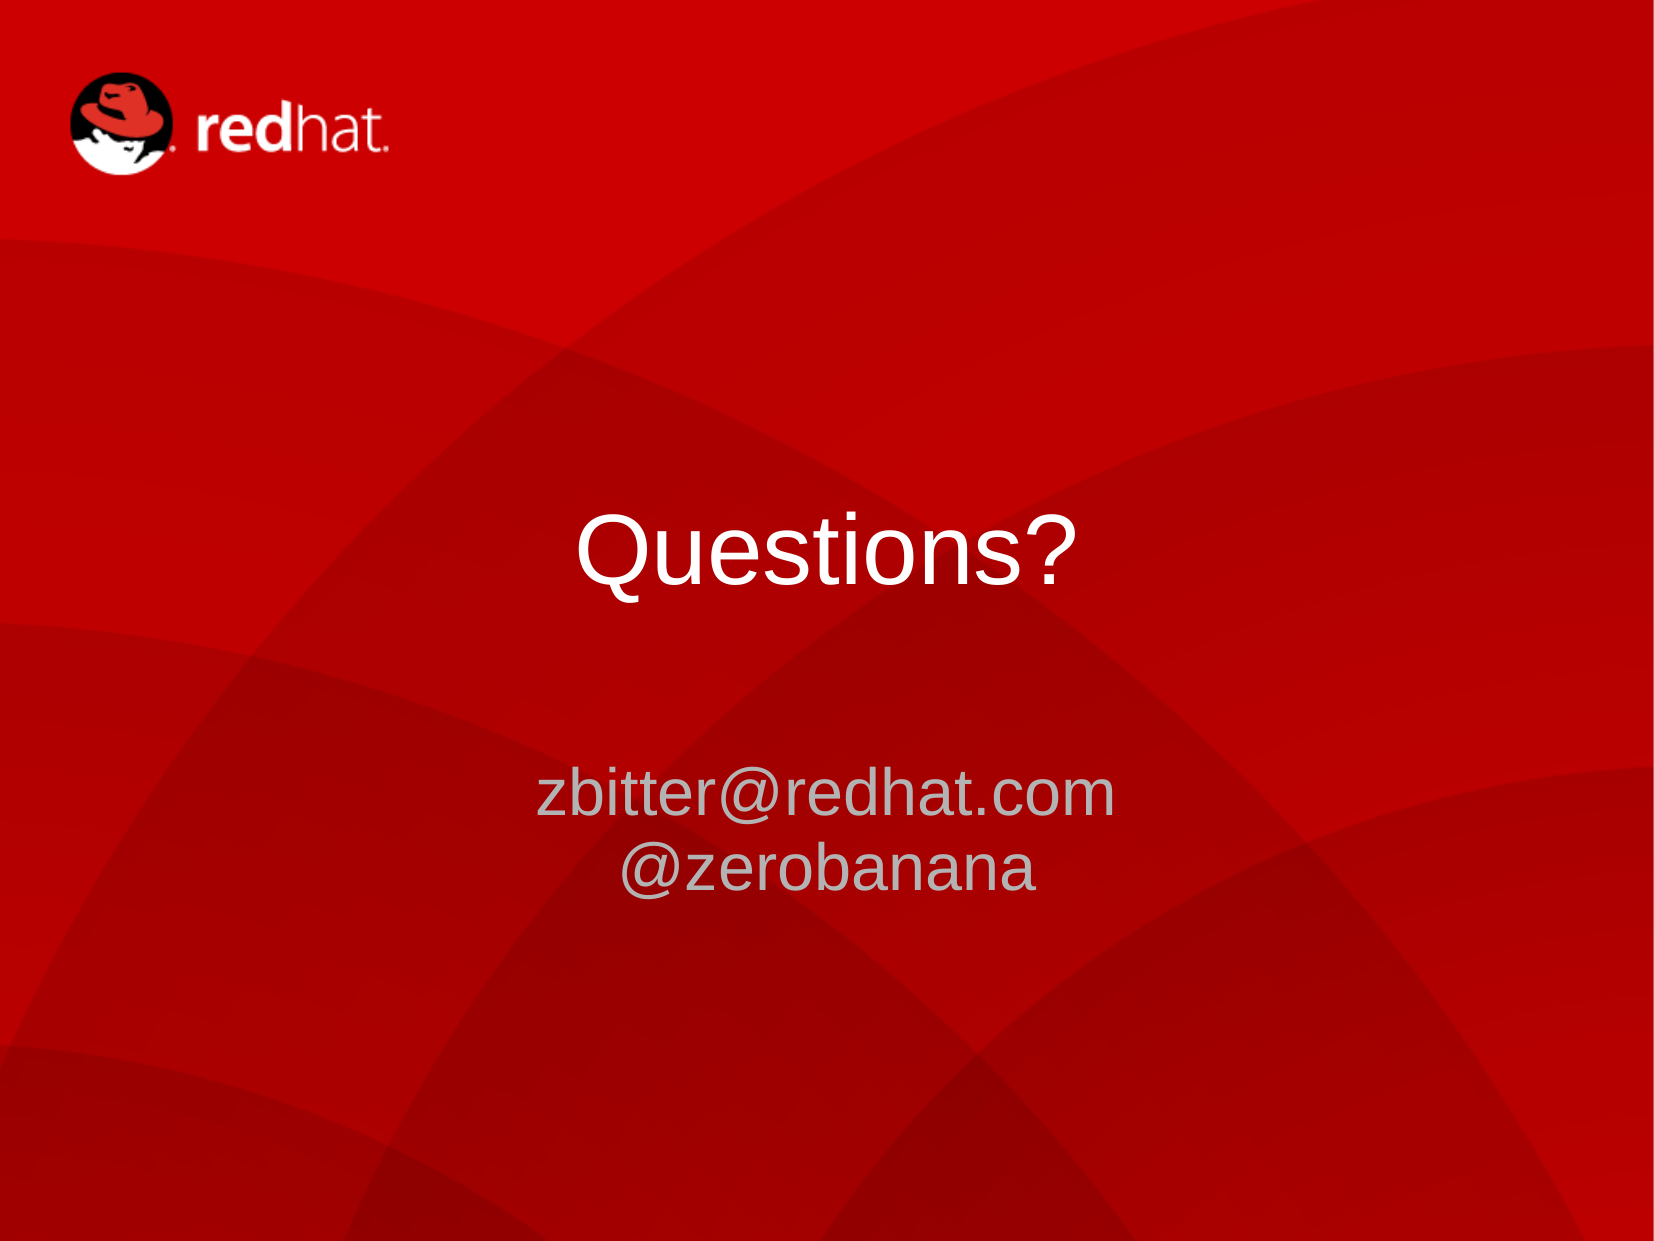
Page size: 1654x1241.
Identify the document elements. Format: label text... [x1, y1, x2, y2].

subtitle Questions? zbitter@redhat.com @zerobanana [82, 290, 1571, 1109]
picture [0, 0, 1654, 1241]
